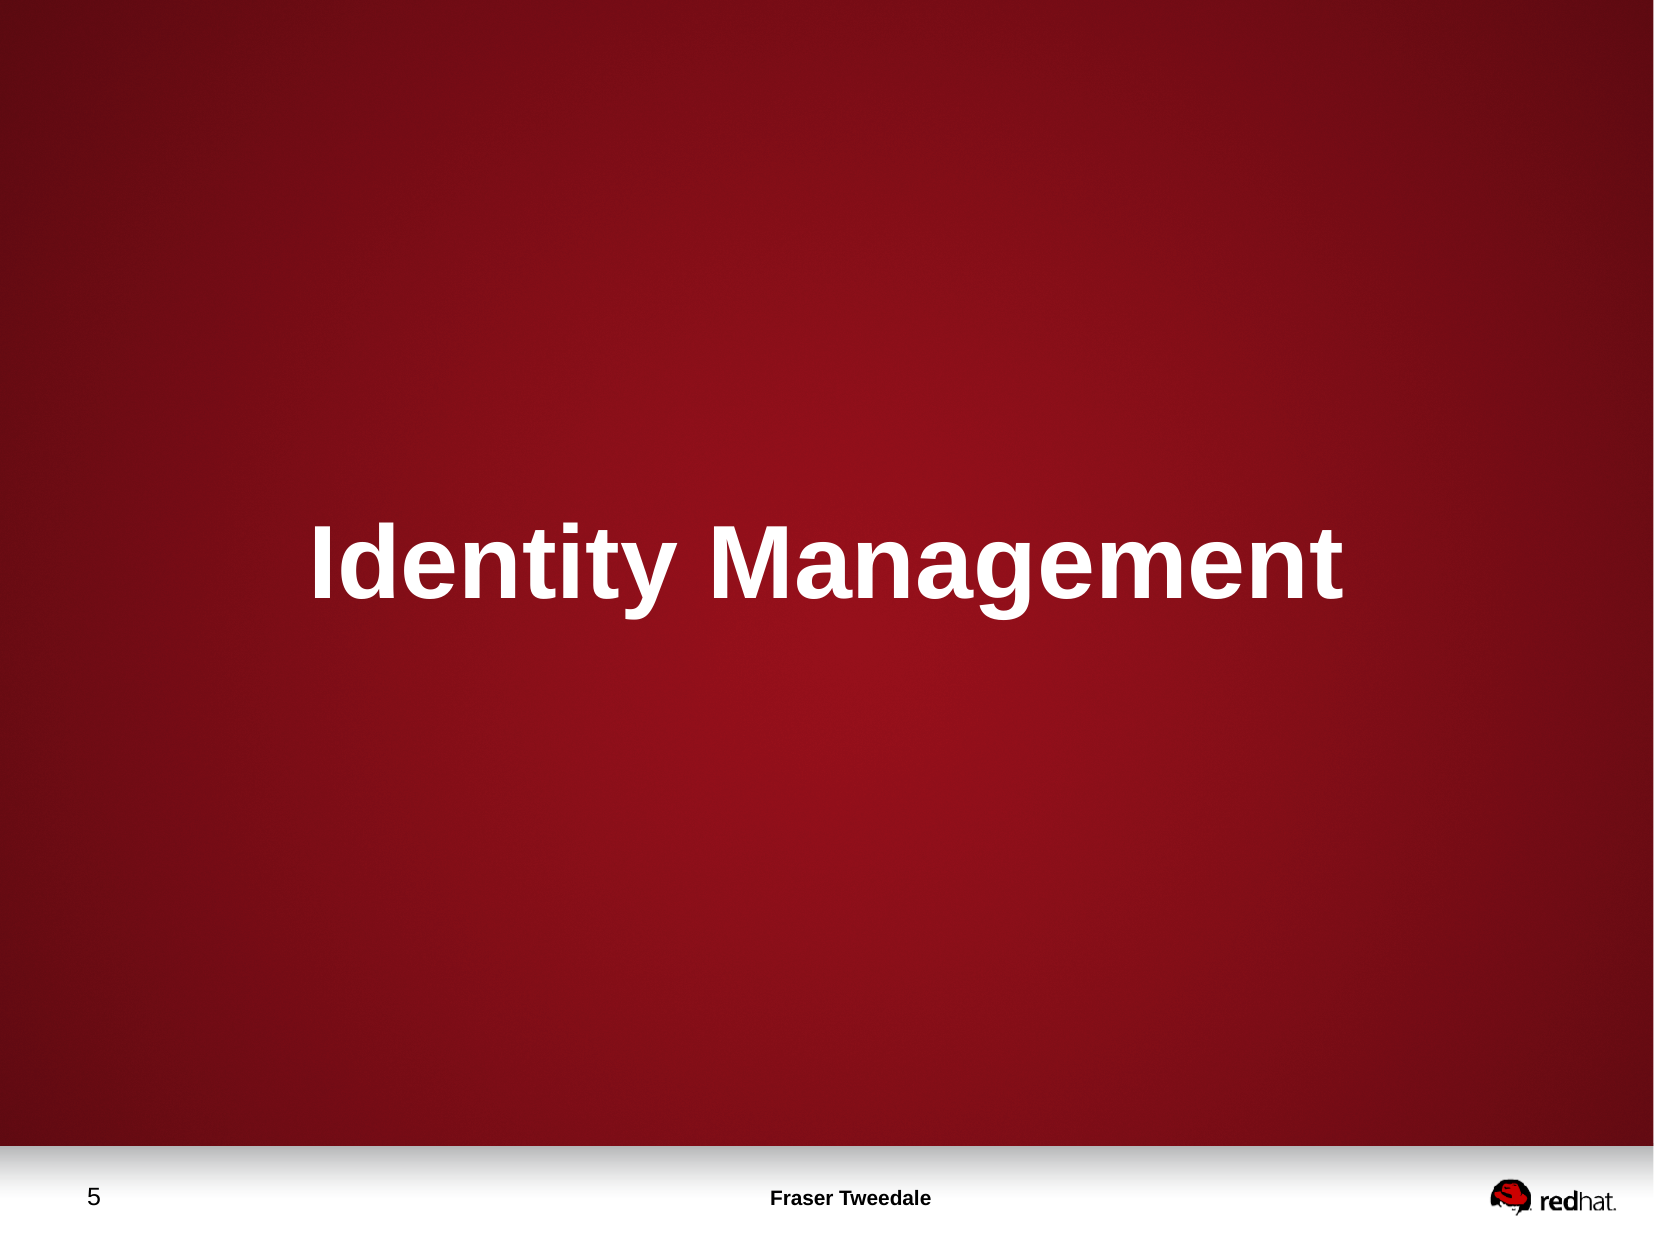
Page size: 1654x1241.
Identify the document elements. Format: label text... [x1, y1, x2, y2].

picture [0, 0, 1654, 1241]
title Identity Management [82, 262, 1571, 862]
